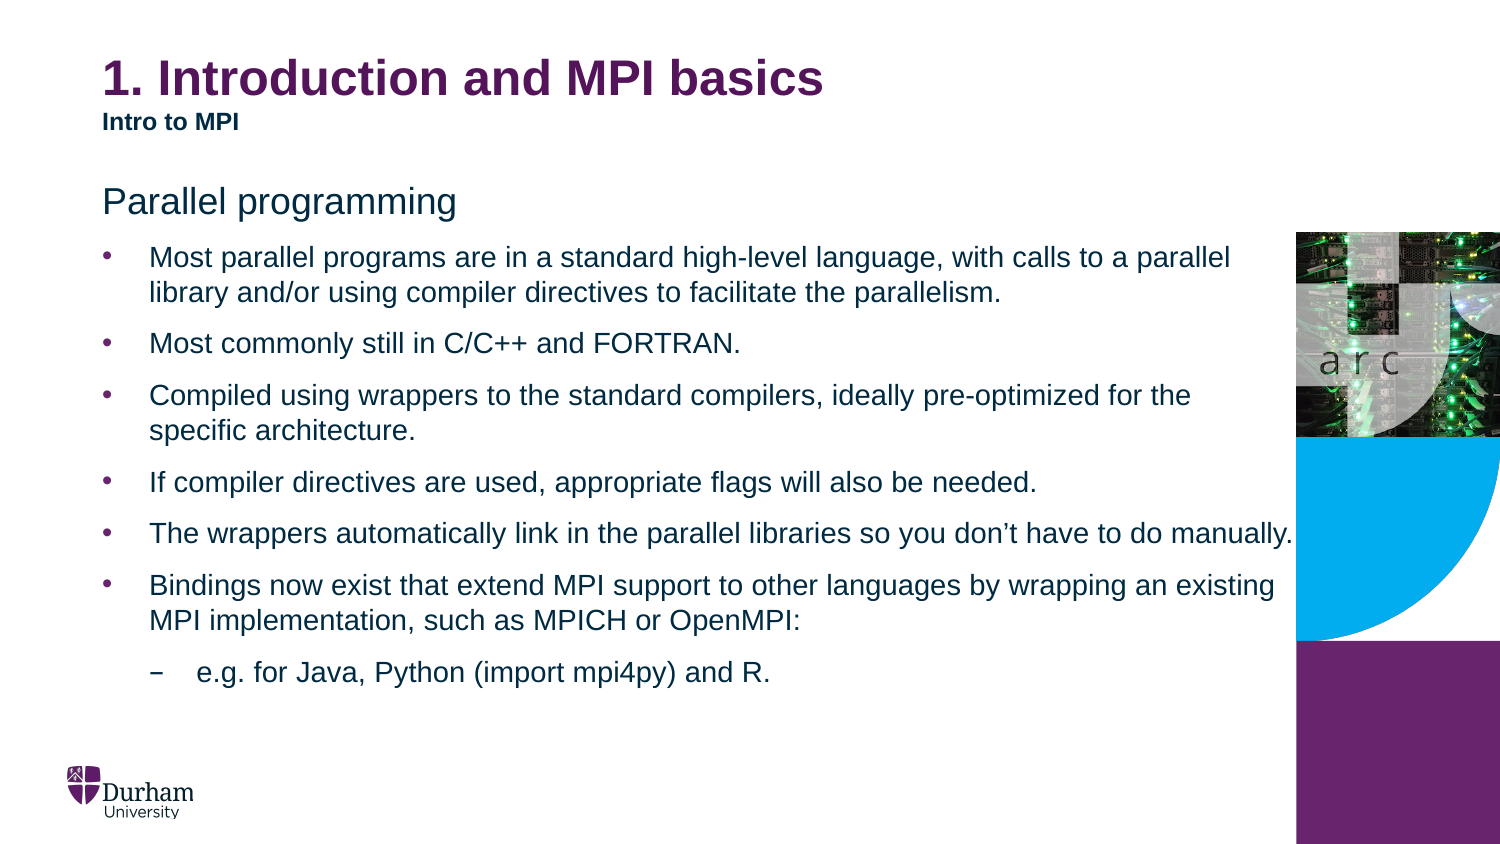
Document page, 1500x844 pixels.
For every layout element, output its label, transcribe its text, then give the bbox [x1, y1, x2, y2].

picture [1296, 232, 1500, 436]
picture [67, 766, 193, 819]
list Parallel programming Most parallel programs are in a standard high-level language, with calls to a parallel library and/or using compiler directives to facilitate the parallelism. Most commonly still in C/C++ and FORTRAN. Compiled using wrappers to the standard compilers, ideally pre-optimized for the specific architecture. If compiler directives are used, appropriate flags will also be needed. The wrappers automatically link in the parallel libraries so you don’t have to do manually. Bindings now exist that extend MPI support to other languages by wrapping an existing MPI implementation, such as MPICH or OpenMPI: e.g. for Java, Python (import mpi4py) and R. [101, 176, 1297, 515]
title 1. Introduction and MPI basics Intro to MPI [101, 45, 1399, 187]
text_box [1296, 640, 1500, 844]
picture [1332, 467, 1500, 640]
